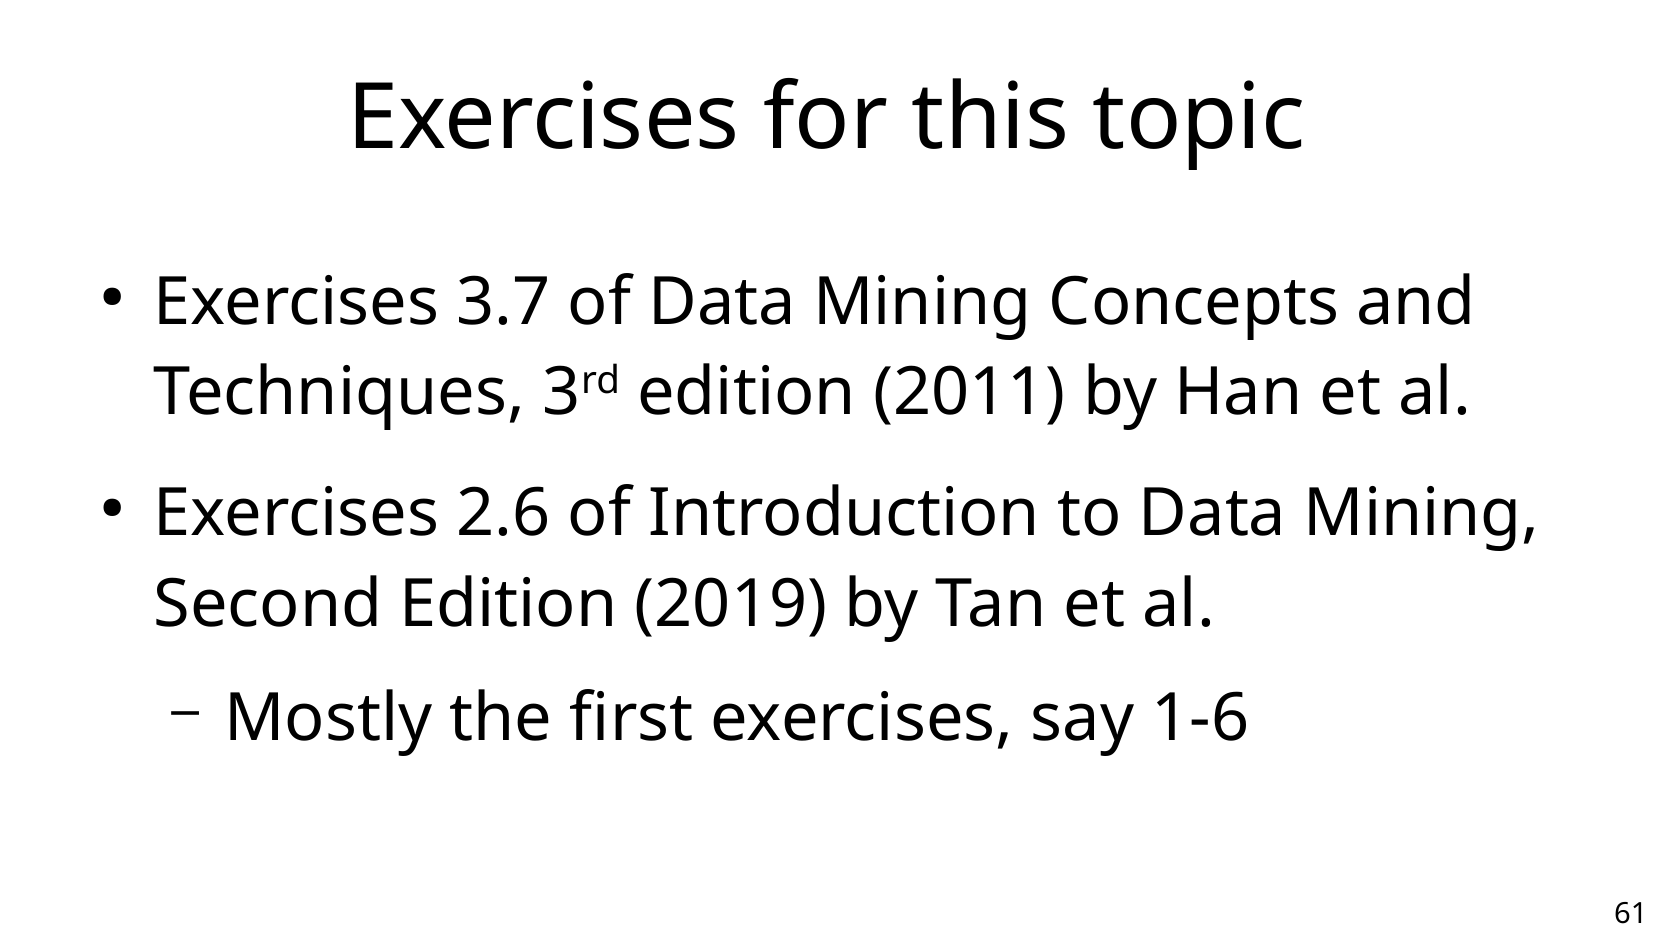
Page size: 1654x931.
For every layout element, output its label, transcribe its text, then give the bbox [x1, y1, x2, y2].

title Exercises for this topic [82, 1, 1571, 226]
list Exercises 3.7 of Data Mining Concepts and Techniques, 3rd edition (2011) by Han et al. Exercises 2.6 of Introduction to Data Mining, Second Edition (2019) by Tan et al. Mostly the first exercises, say 1-6 [82, 253, 1571, 793]
